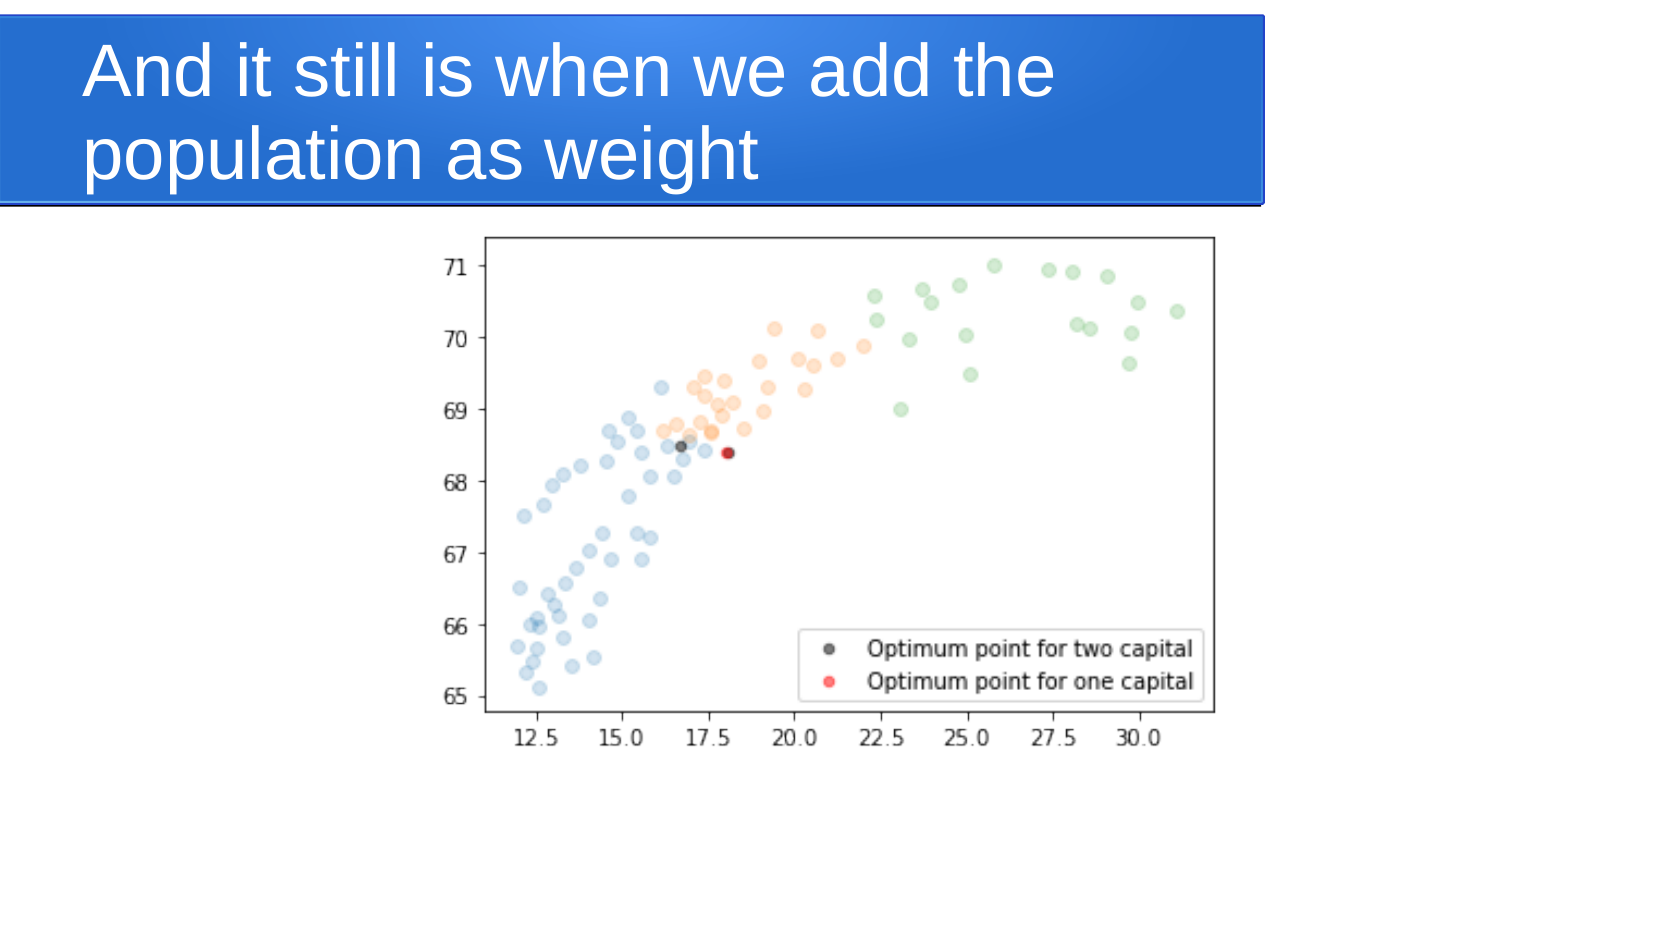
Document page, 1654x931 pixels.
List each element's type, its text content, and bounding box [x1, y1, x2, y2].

title And it still is when we add the population as weight [82, 29, 1235, 196]
picture [426, 224, 1227, 764]
